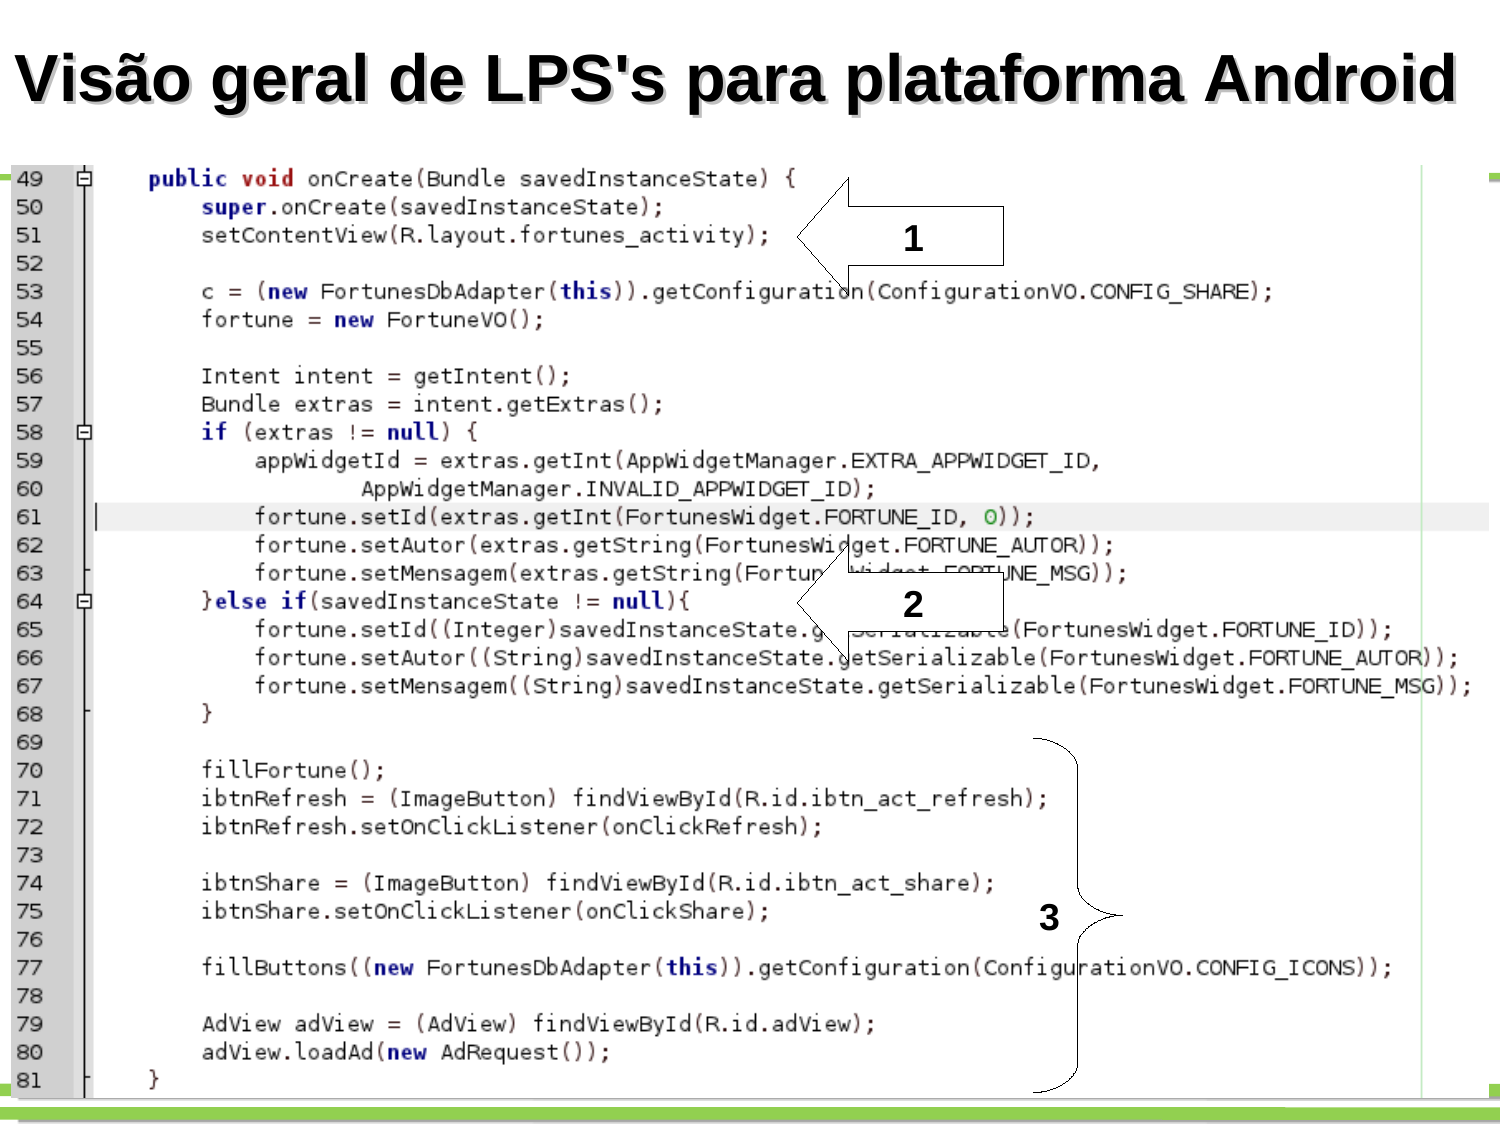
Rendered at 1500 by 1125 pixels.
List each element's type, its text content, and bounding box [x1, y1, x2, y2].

text_box 2 [797, 543, 1004, 662]
picture [11, 165, 1489, 1098]
text_box Visão geral de LPS's para plataforma Android [0, 0, 1500, 178]
text_box 3 [1033, 738, 1123, 1093]
text_box 1 [797, 177, 1004, 296]
